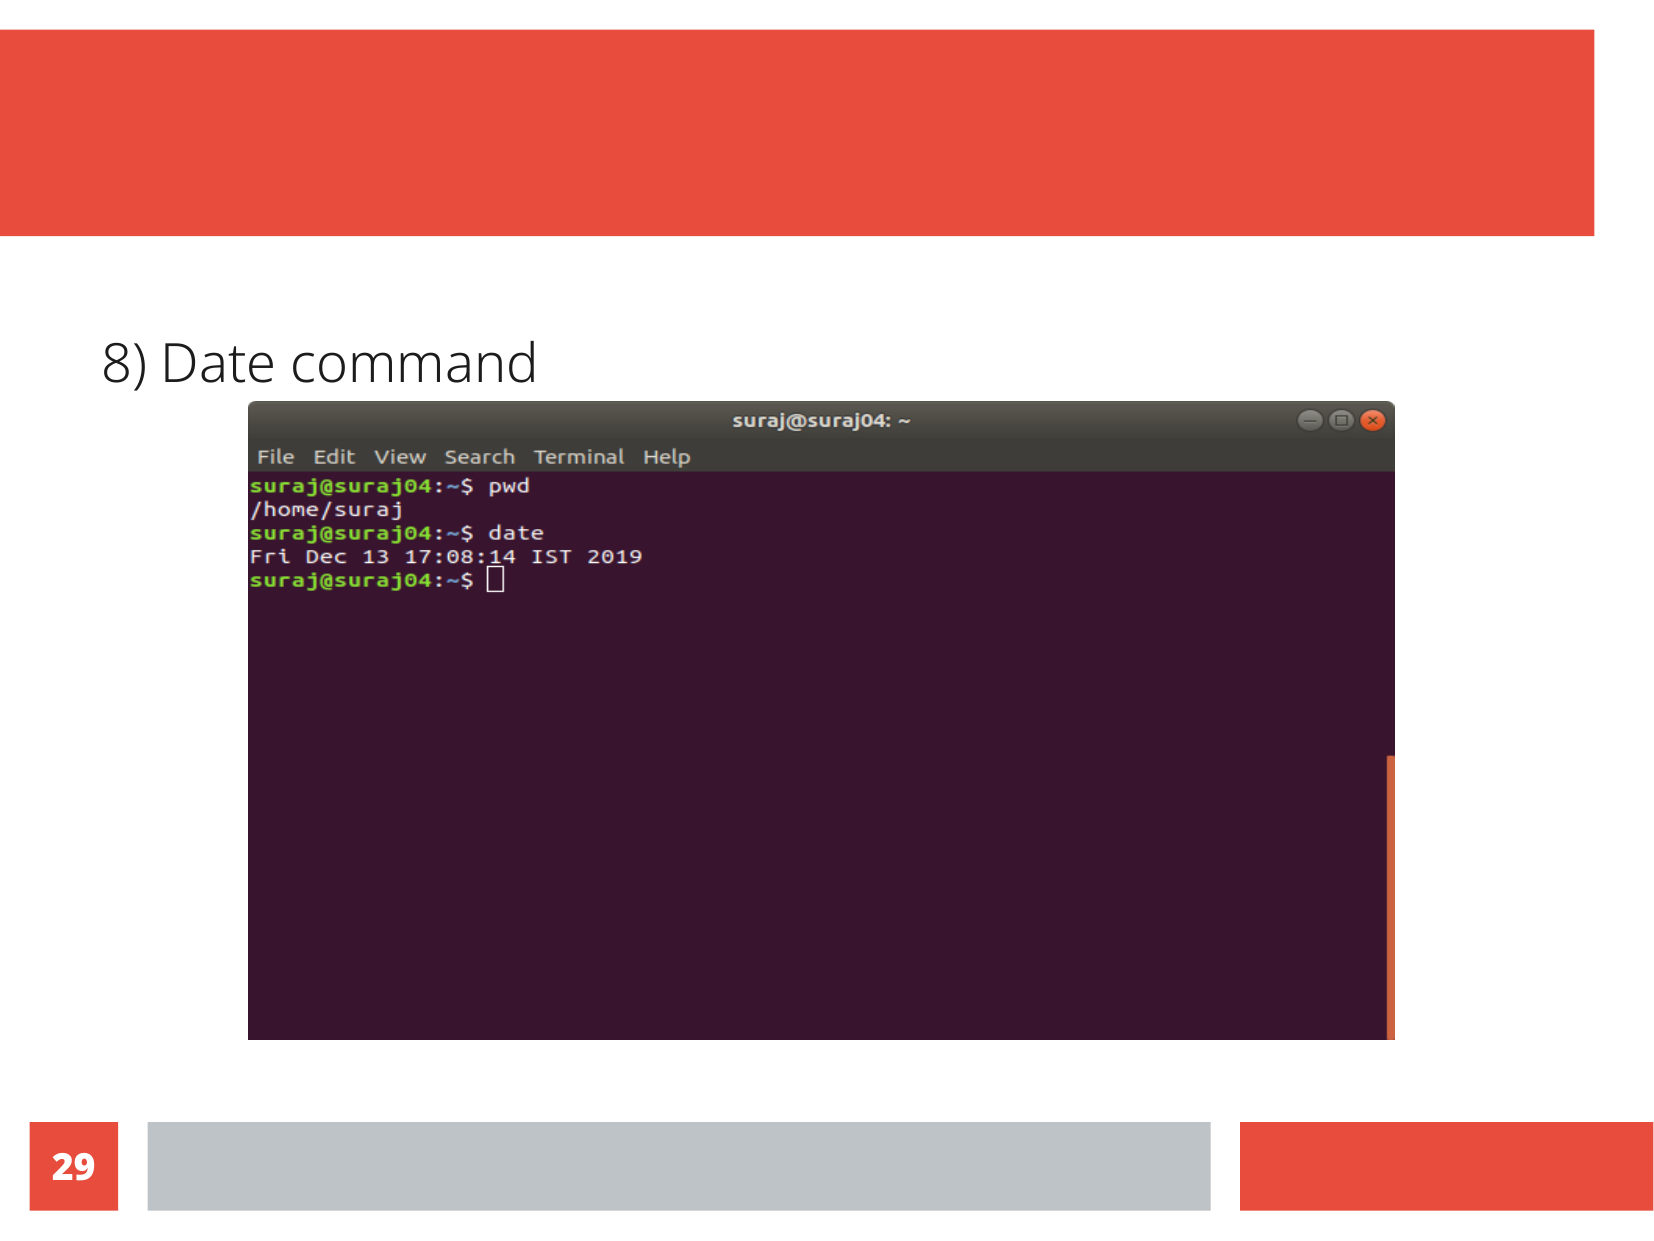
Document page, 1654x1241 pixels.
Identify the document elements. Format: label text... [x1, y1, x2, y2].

picture [248, 401, 1395, 1040]
subtitle 8) Date command [59, 324, 1565, 1093]
